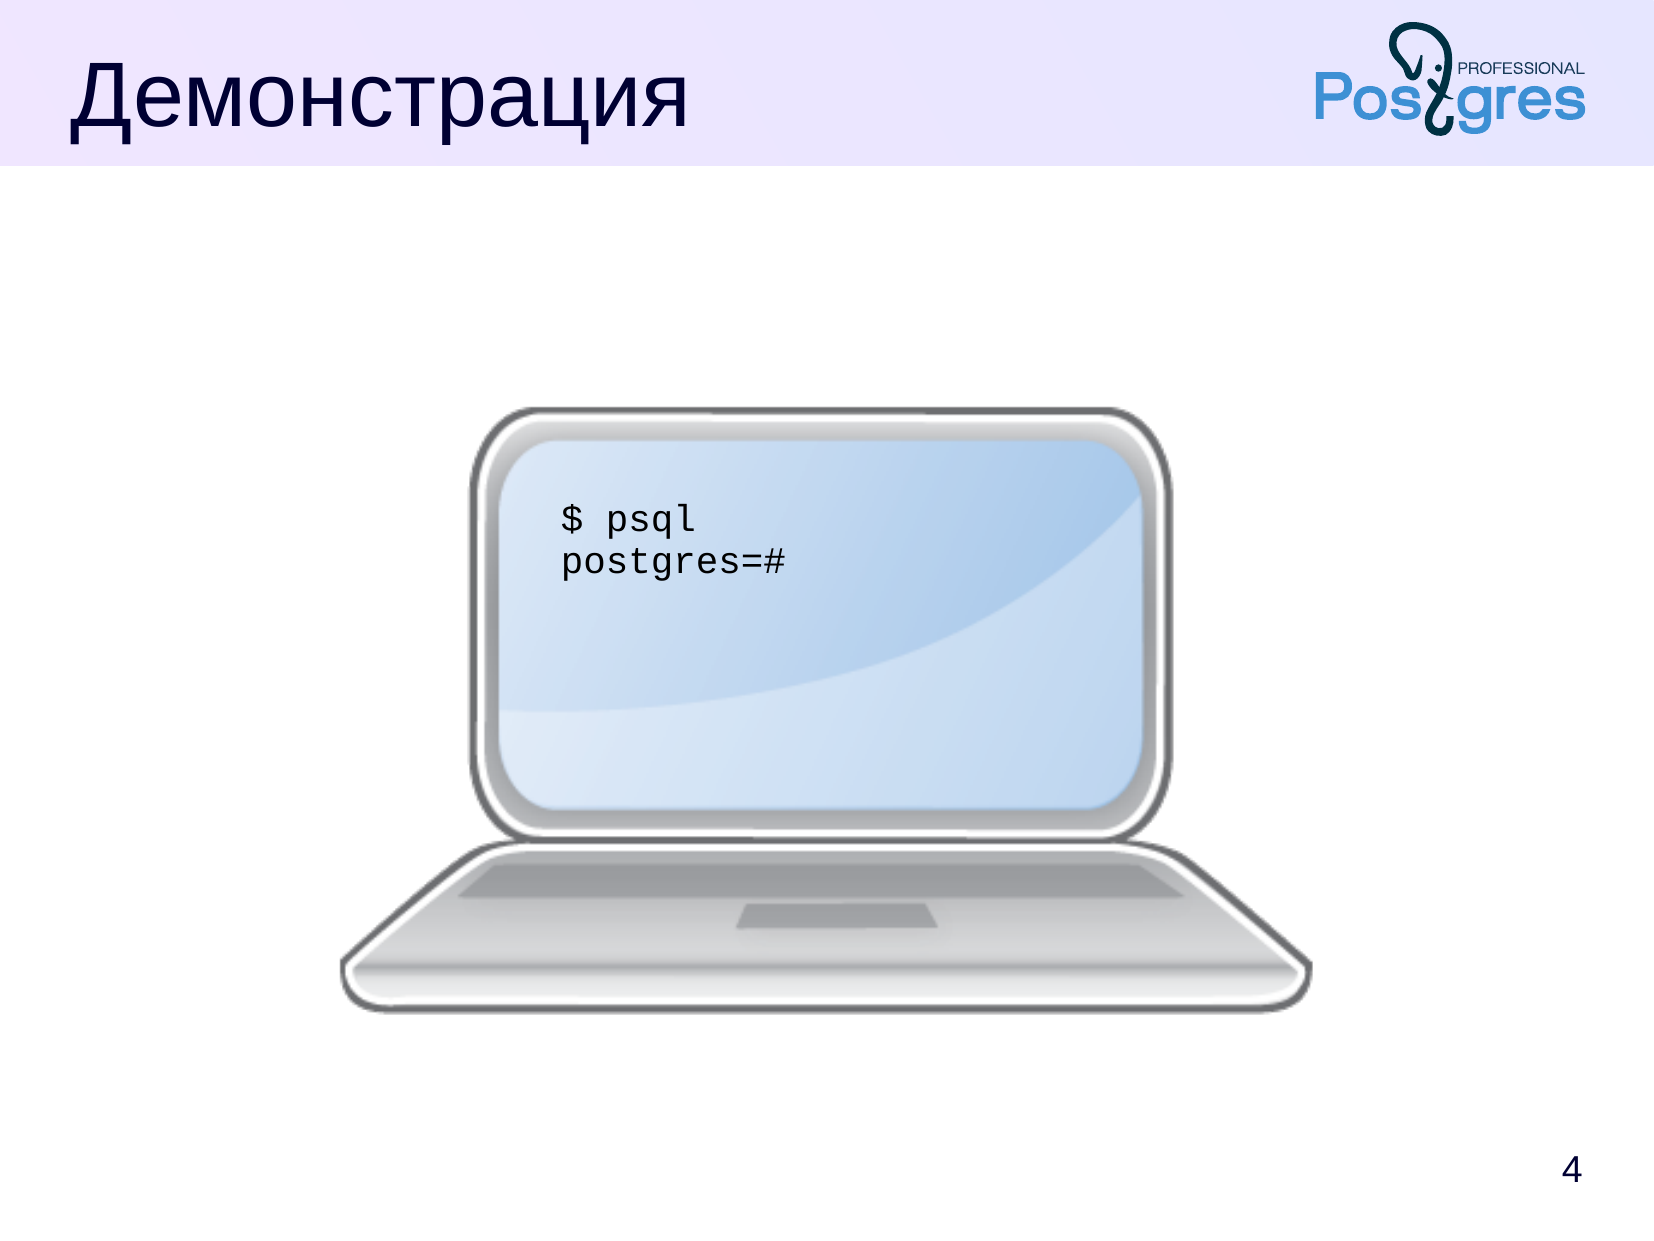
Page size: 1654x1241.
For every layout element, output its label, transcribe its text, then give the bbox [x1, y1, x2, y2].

title Демонстрация [70, 43, 1241, 147]
picture [298, 365, 1356, 1058]
